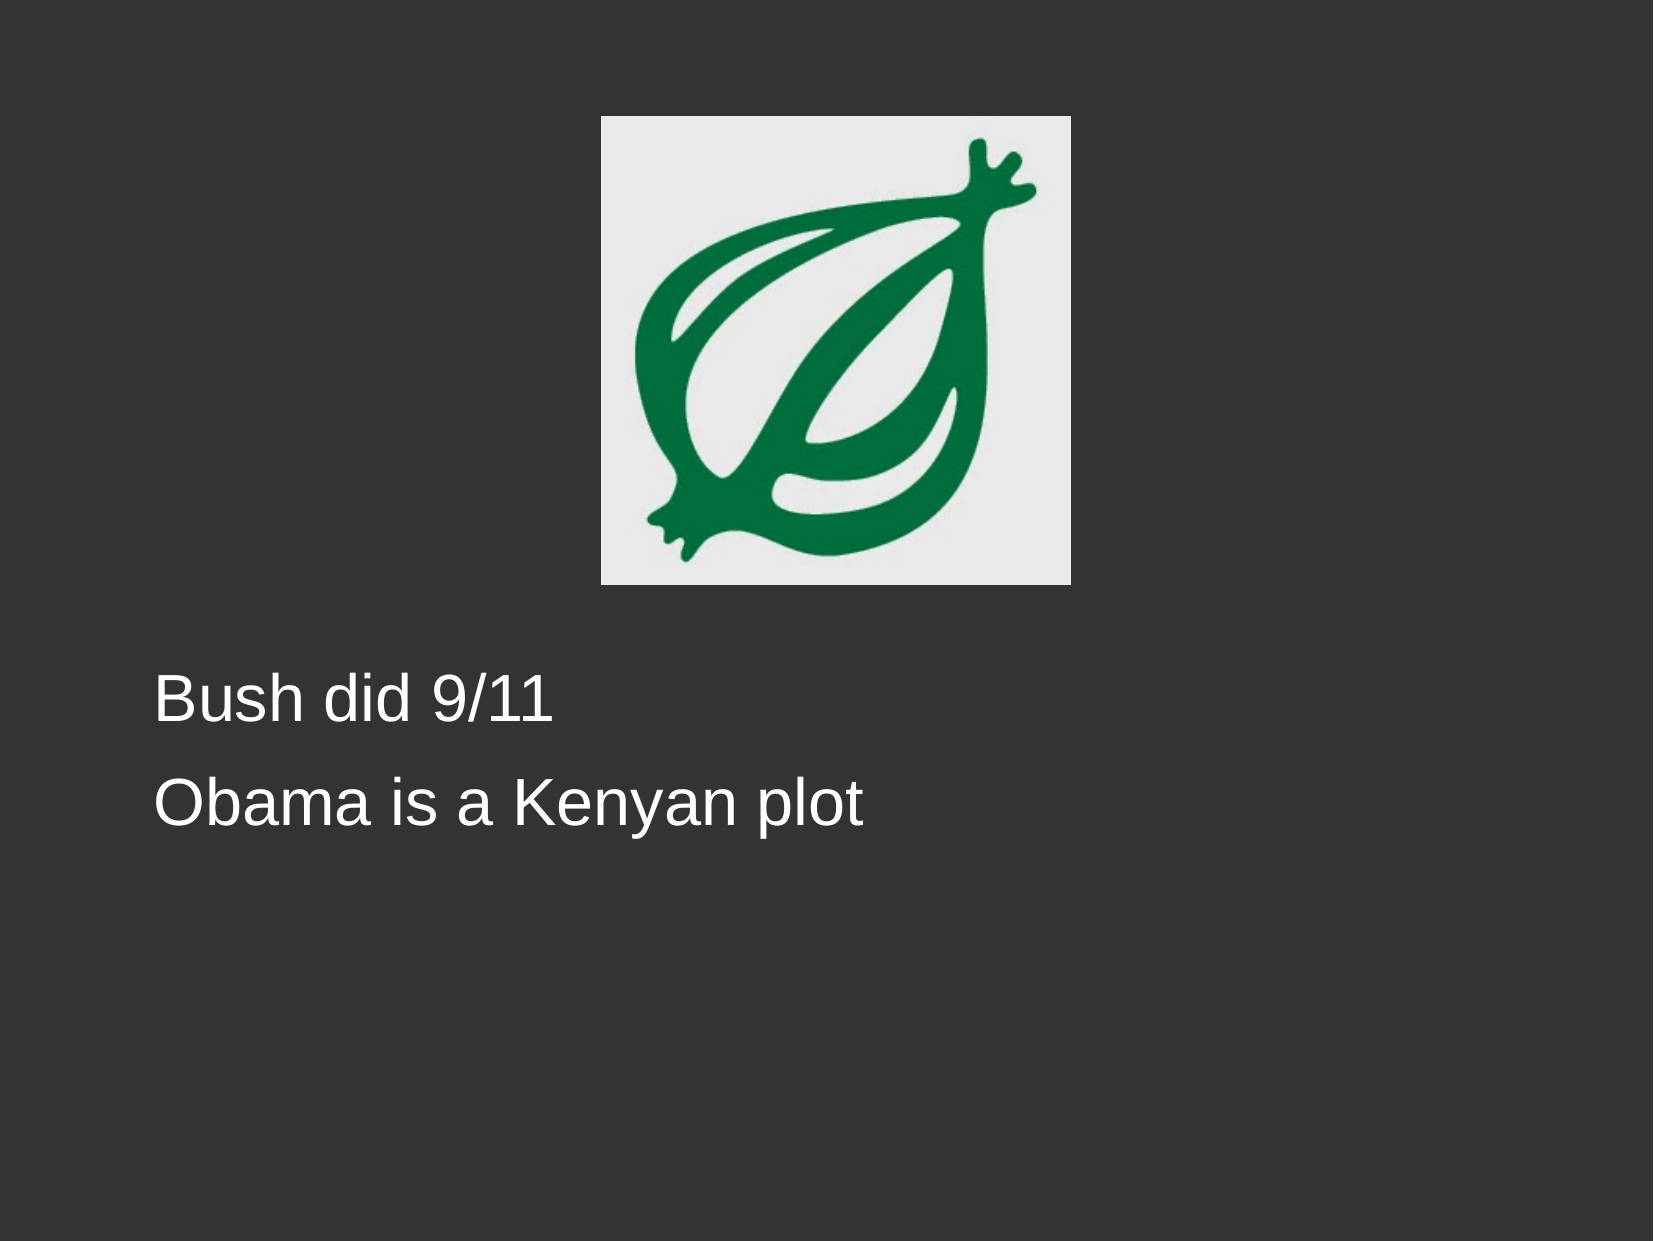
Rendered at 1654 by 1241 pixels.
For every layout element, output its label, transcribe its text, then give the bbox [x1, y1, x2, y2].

picture [601, 116, 1071, 586]
list Bush did 9/11 Obama is a Kenyan plot [82, 660, 1571, 1241]
